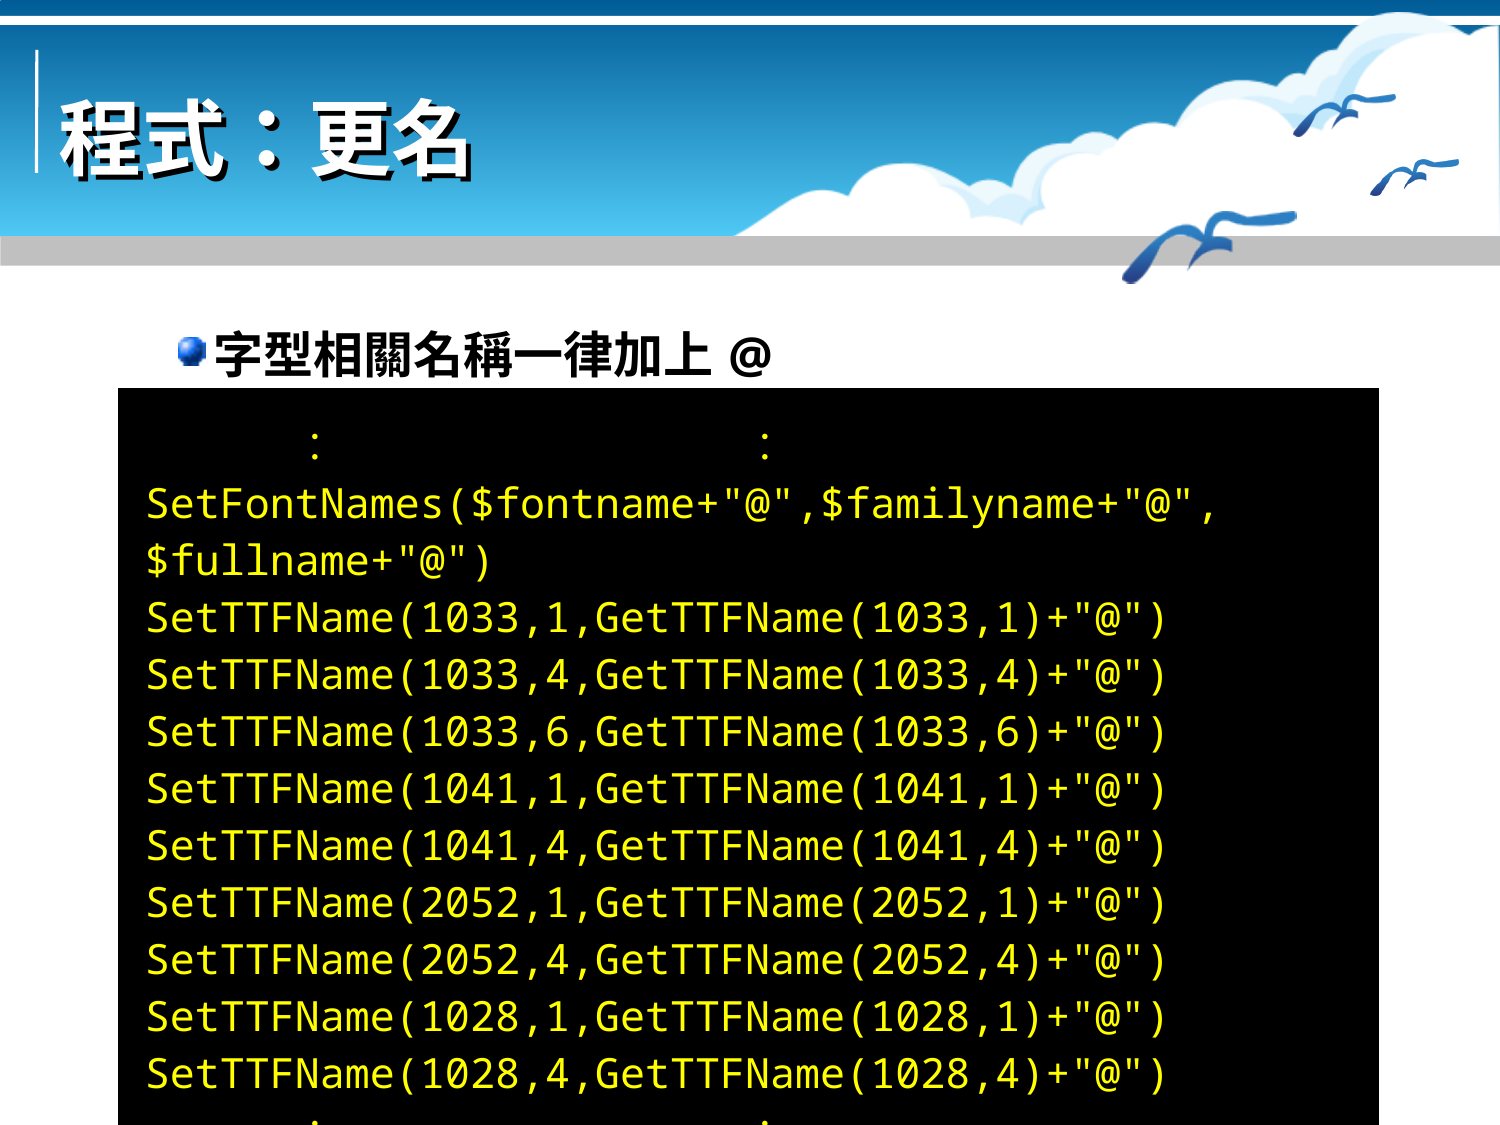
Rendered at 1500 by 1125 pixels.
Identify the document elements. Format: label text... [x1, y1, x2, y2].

text_box ： ： SetFontNames($fontname+"@",$familyname+"@",$fullname+"@") SetTTFName(1033,1,GetTTFName(1033,1)+"@") SetTTFName(1033,4,GetTTFName(1033,4)+"@") SetTTFName(1033,6,GetTTFName(1033,6)+"@") SetTTFName(1041,1,GetTTFName(1041,1)+"@") SetTTFName(1041,4,GetTTFName(1041,4)+"@") SetTTFName(2052,1,GetTTFName(2052,1)+"@") SetTTFName(2052,4,GetTTFName(2052,4)+"@") SetTTFName(1028,1,GetTTFName(1028,1)+"@") SetTTFName(1028,4,GetTTFName(1028,4)+"@") ： ： [118, 388, 1379, 1097]
picture [730, 12, 1500, 284]
title 程式：更名 [59, 86, 1465, 186]
list 字型相關名稱一律加上@ [178, 315, 1388, 507]
